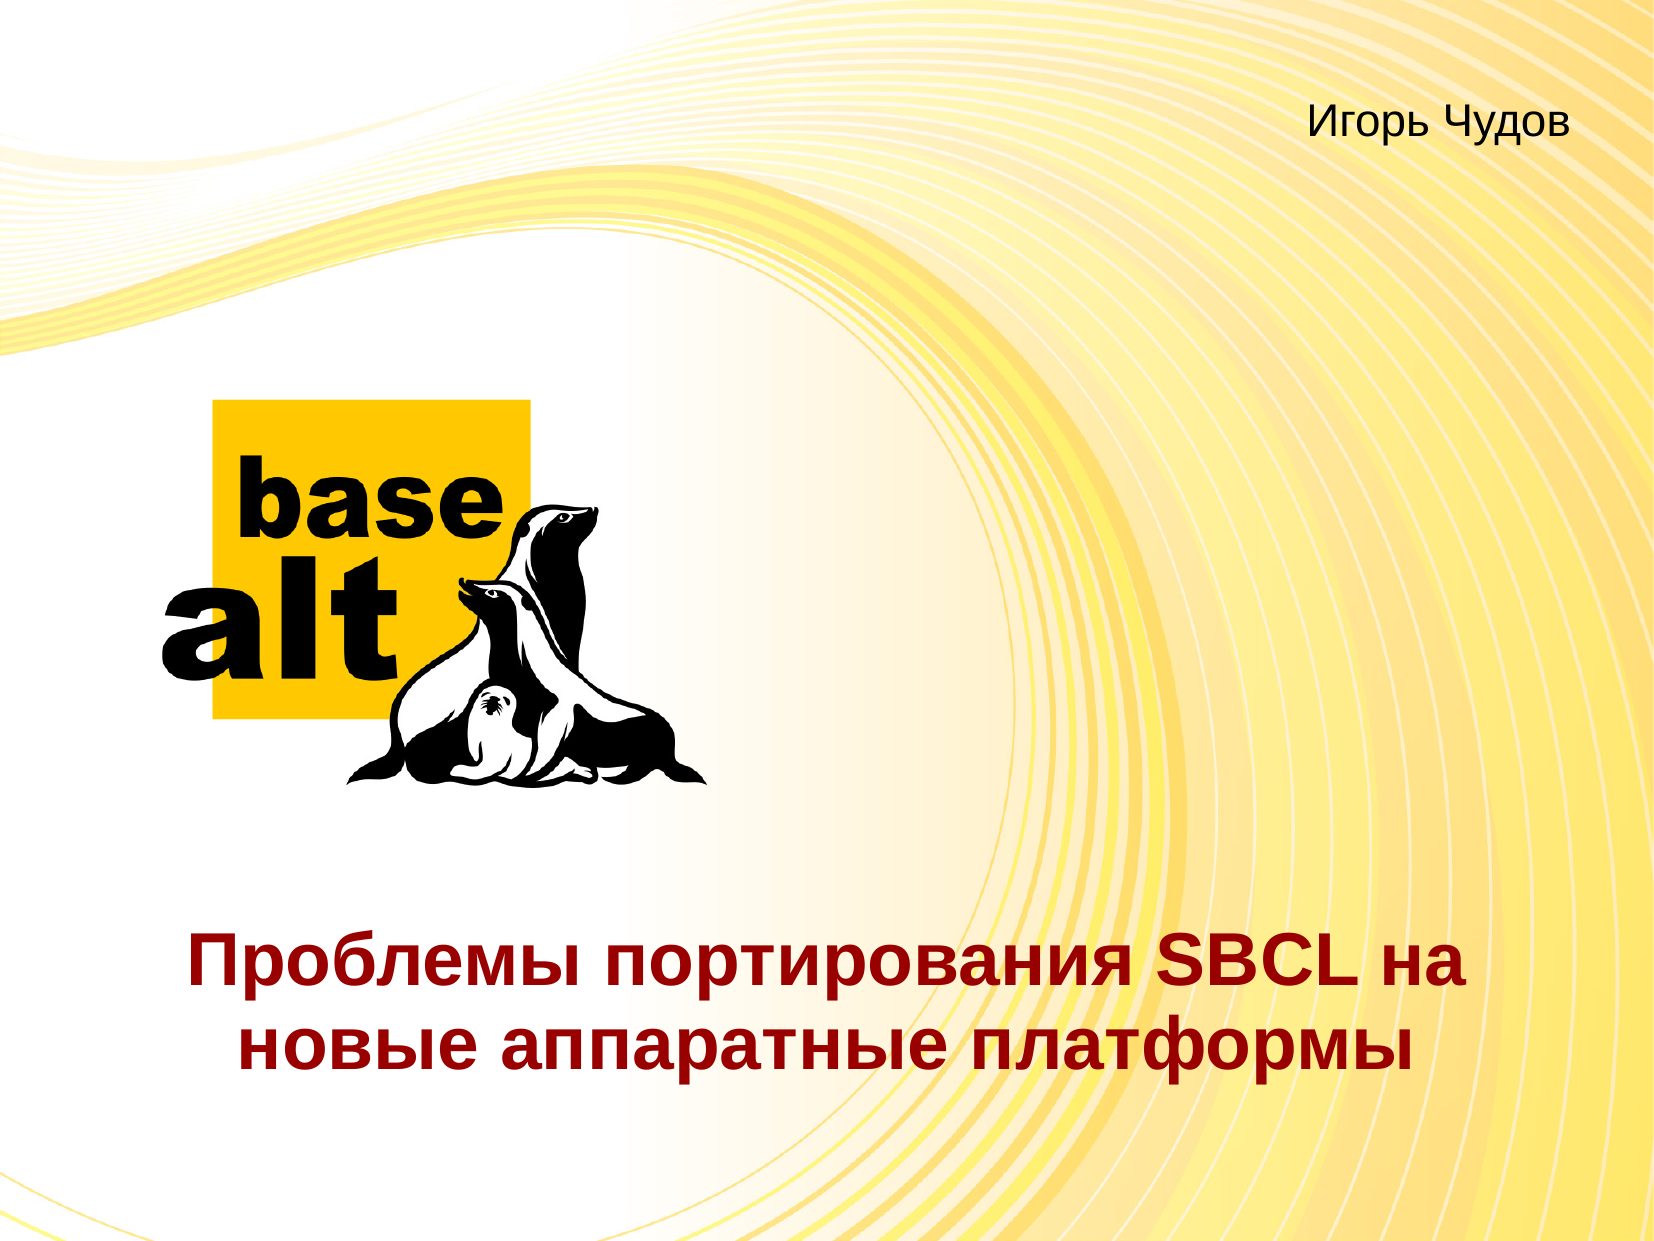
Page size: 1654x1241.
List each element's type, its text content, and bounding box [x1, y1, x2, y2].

picture [0, 0, 1654, 1241]
list Игорь Чудов [566, 94, 1571, 839]
title Проблемы портирования SBCL на новые аппаратные платформы [82, 897, 1571, 1105]
